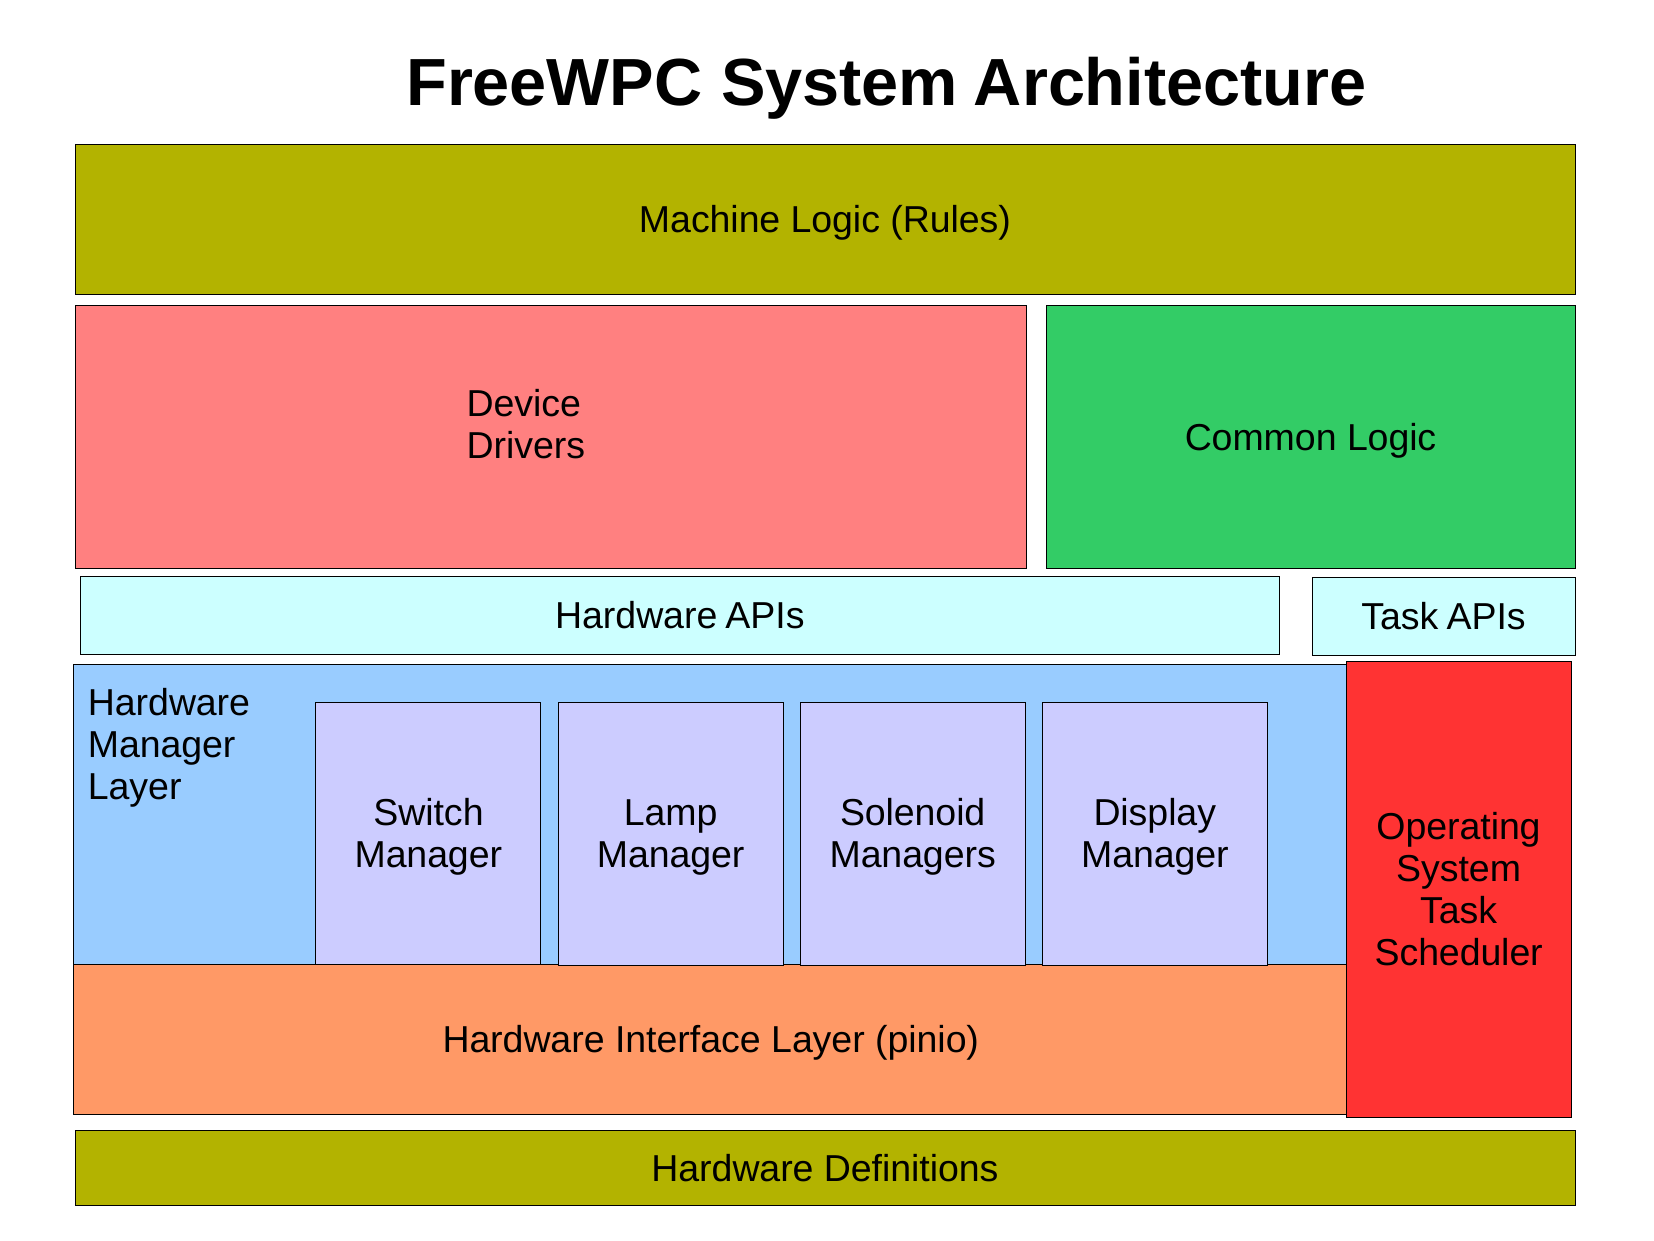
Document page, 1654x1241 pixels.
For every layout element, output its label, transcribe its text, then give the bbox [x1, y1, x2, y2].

text_box Switch Manager [315, 702, 541, 965]
text_box Hardware APIs [80, 576, 1280, 655]
text_box Lamp Manager [558, 702, 784, 966]
text_box Machine Logic (Rules) [75, 144, 1576, 295]
text_box [73, 664, 1346, 965]
text_box Common Logic [1046, 305, 1576, 569]
text_box Task APIs [1312, 577, 1576, 656]
text_box Device Drivers [451, 375, 826, 488]
text_box FreeWPC System Architecture [391, 37, 1385, 128]
text_box Hardware Interface Layer (pinio) [73, 965, 1346, 1115]
text_box Display Manager [1042, 702, 1268, 966]
text_box [75, 305, 1027, 569]
text_box Hardware Manager Layer [73, 673, 265, 815]
text_box Hardware Definitions [75, 1130, 1576, 1206]
text_box Operating System Task Scheduler [1346, 661, 1572, 1118]
text_box Solenoid Managers [800, 702, 1026, 966]
